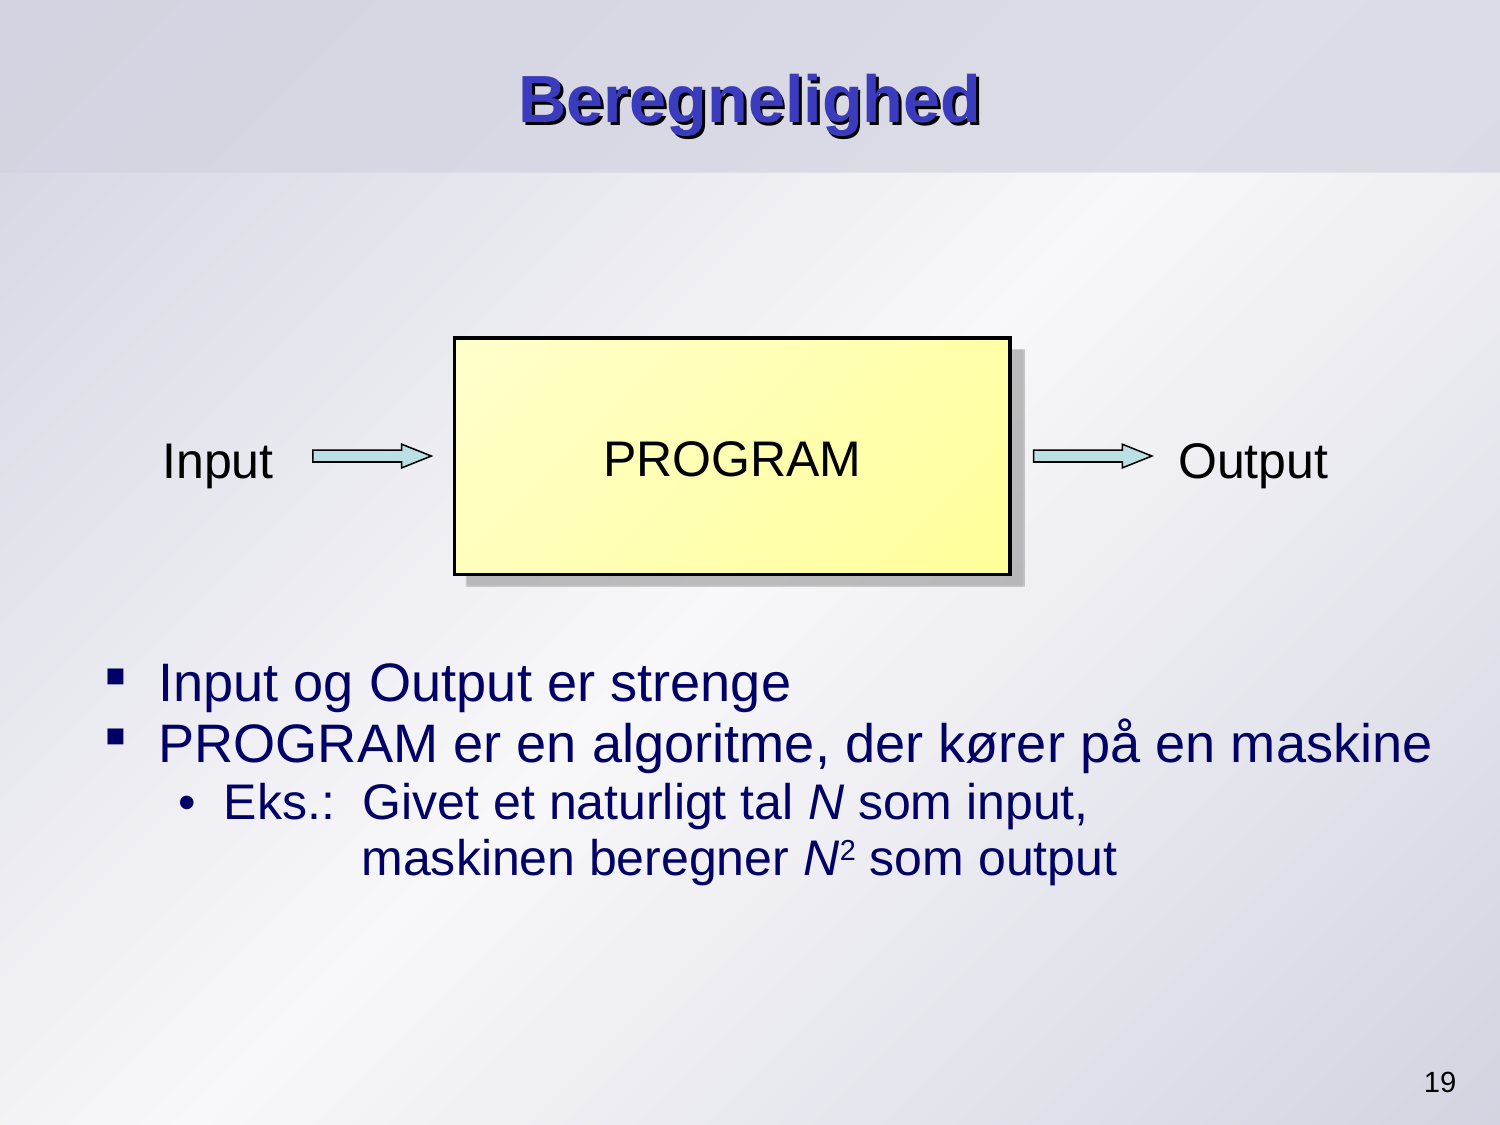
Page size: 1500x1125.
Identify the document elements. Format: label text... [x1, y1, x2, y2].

title Beregnelighed [75, 24, 1426, 174]
text_box Output [1163, 420, 1344, 497]
list Input og Output er strenge PROGRAM er en algoritme, der kører på en maskine Eks.: Givet et naturligt tal N som input, maskinen beregner N2 som output [88, 645, 1471, 1024]
text_box Input [147, 420, 289, 497]
text_box [312, 444, 432, 468]
text_box [1033, 444, 1152, 468]
text_box PROGRAM [454, 338, 1010, 575]
